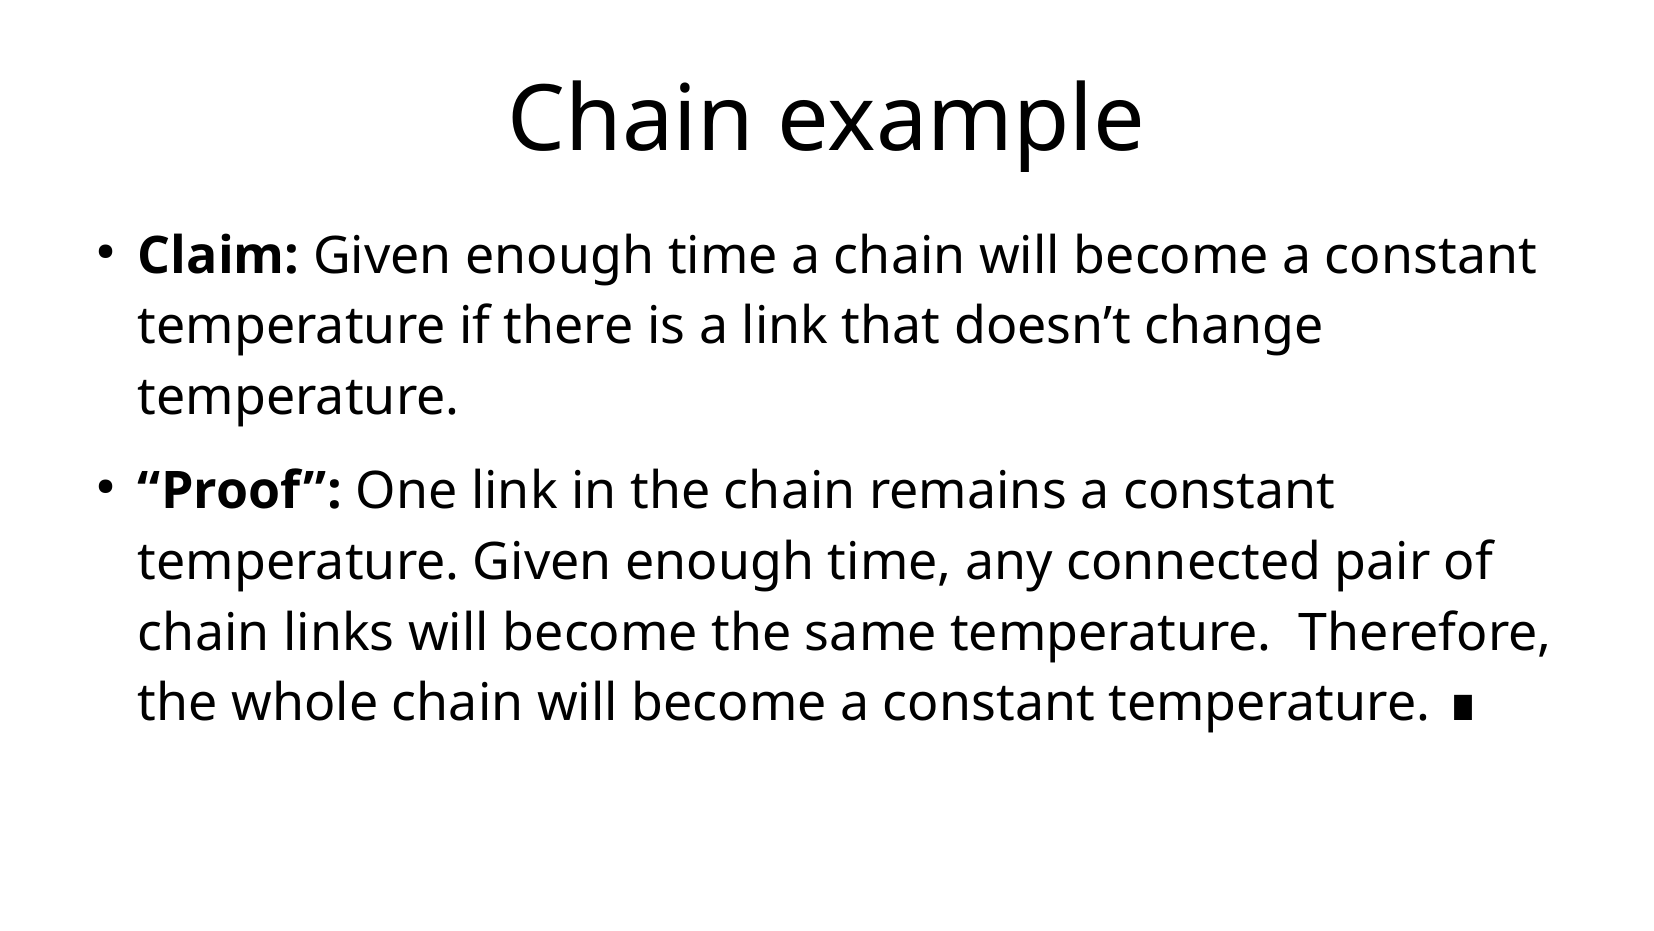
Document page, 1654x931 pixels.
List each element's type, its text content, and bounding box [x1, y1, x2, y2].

list Claim: Given enough time a chain will become a constant temperature if there is a link that doesn’t change temperature. “Proof”: One link in the chain remains a constant temperature. Given enough time, any connected pair of chain links will become the same temperature. Therefore, the whole chain will become a constant temperature. ∎ [82, 217, 1571, 758]
title Chain example [82, 37, 1571, 193]
